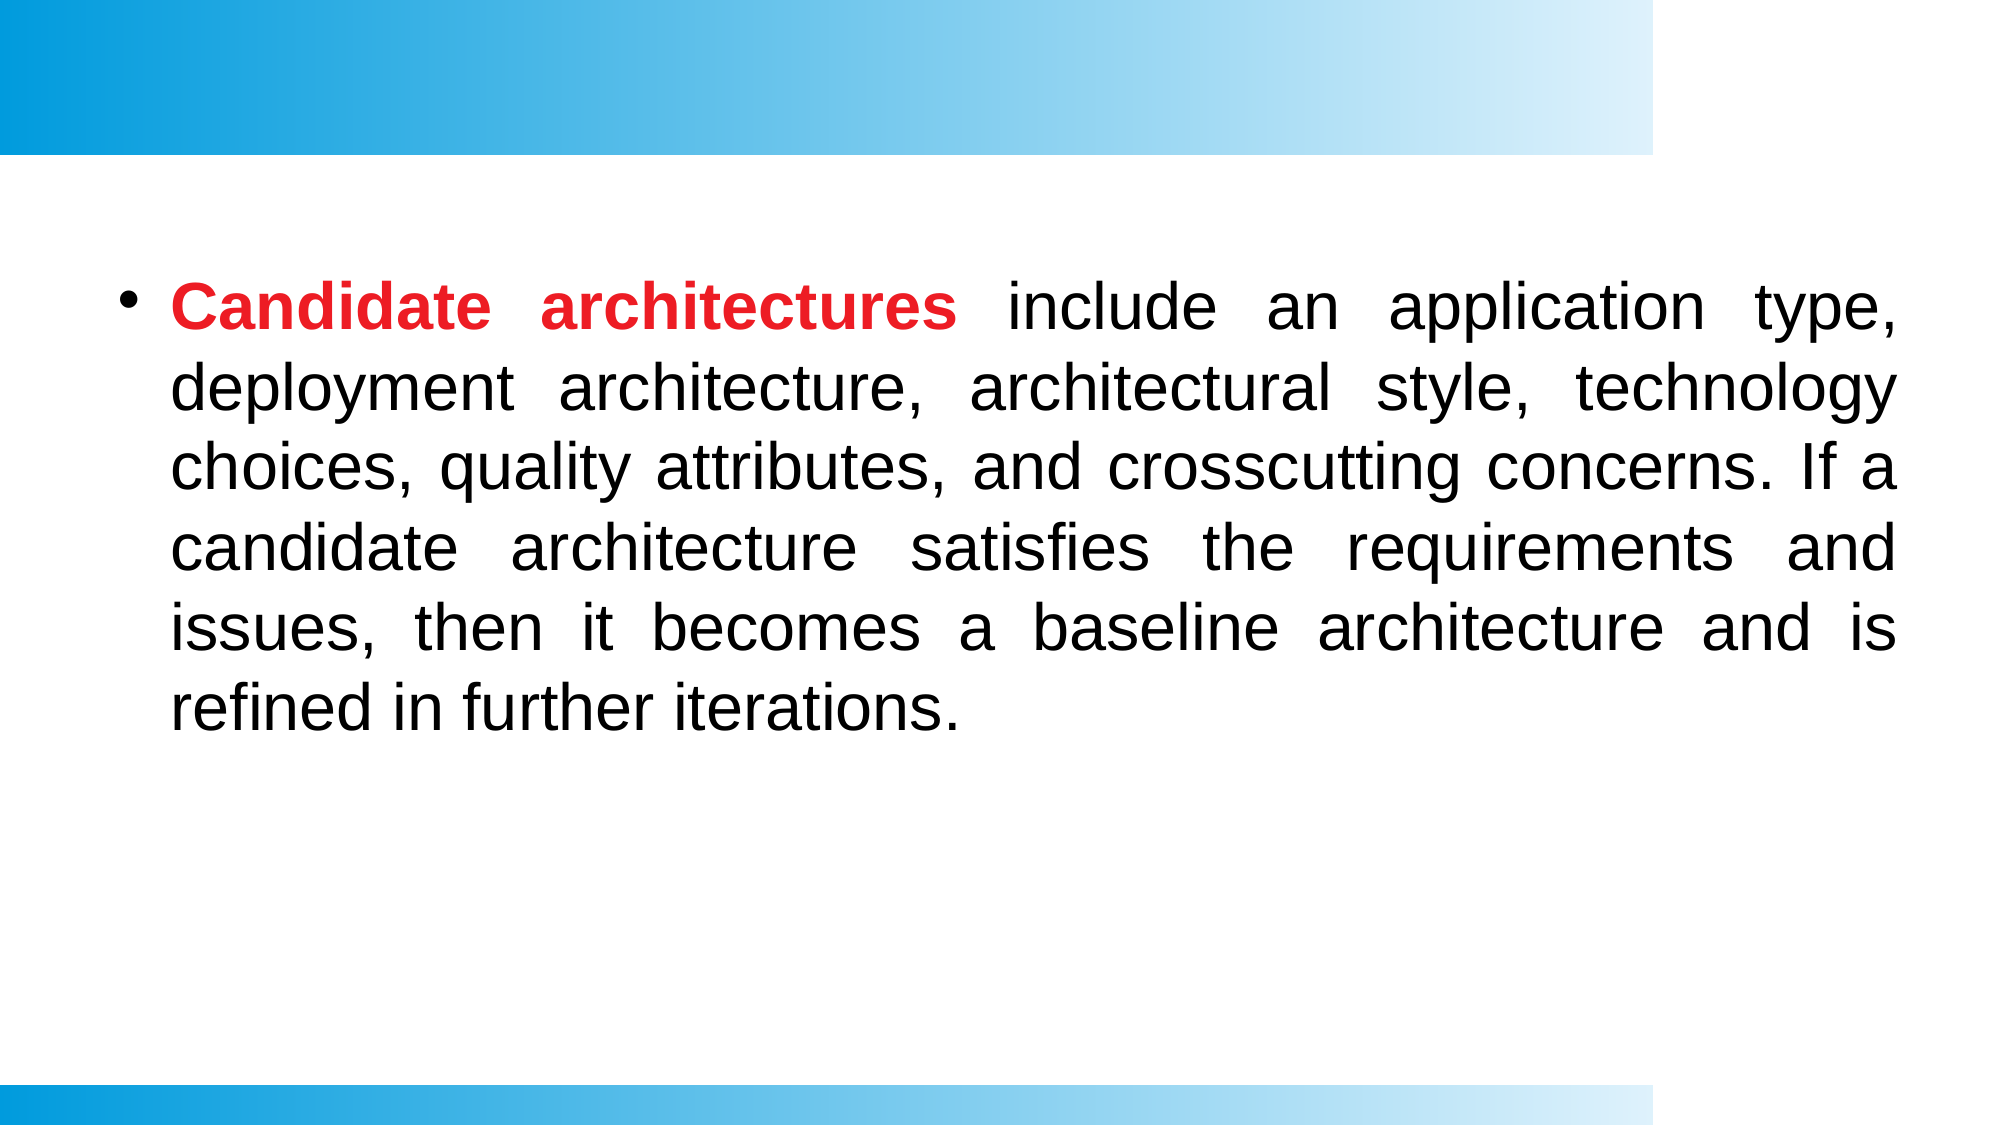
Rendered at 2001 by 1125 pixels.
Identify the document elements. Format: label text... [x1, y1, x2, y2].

list Candidate architectures include an application type, deployment architecture, architectural style, technology choices, quality attributes, and crosscutting concerns. If a candidate architecture satisfies the requirements and issues, then it becomes a baseline architecture and is refined in further iterations. [99, 263, 1900, 916]
